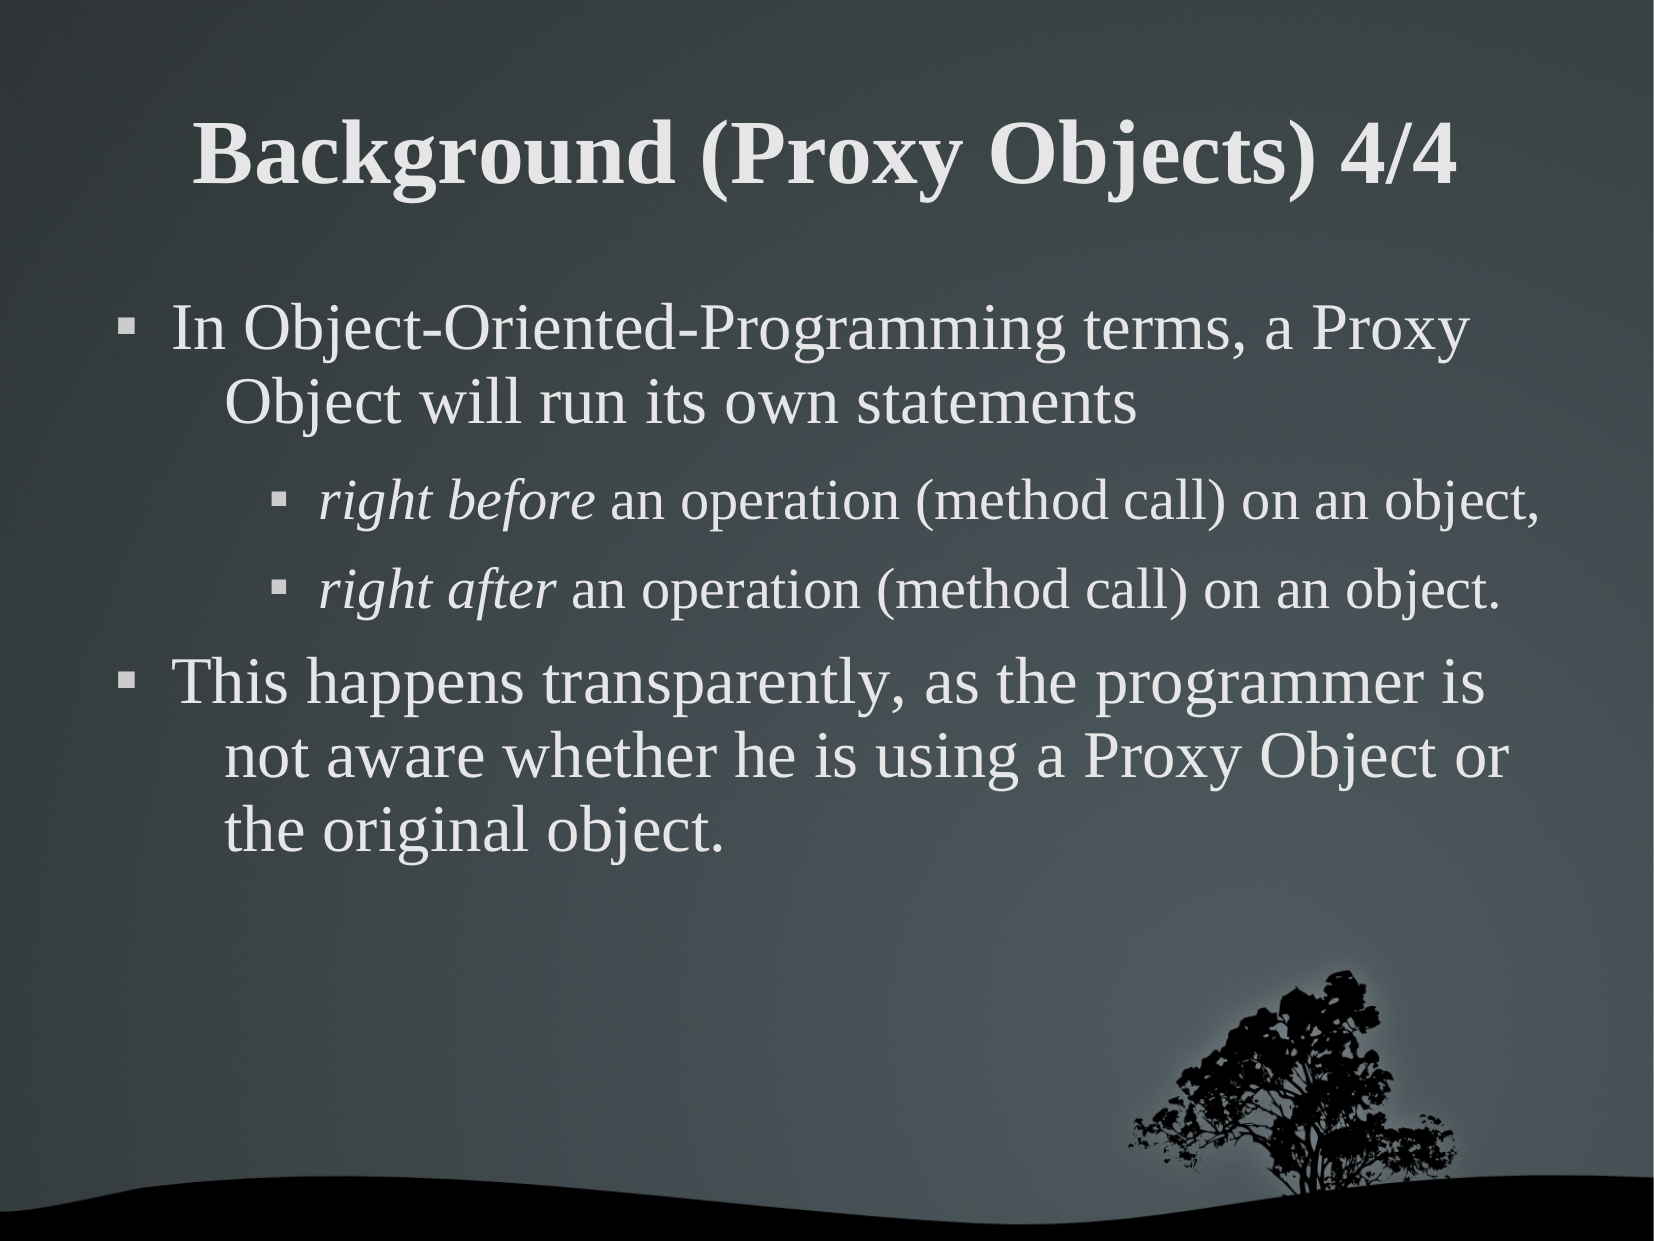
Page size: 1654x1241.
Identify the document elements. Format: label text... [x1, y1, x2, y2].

picture [0, 0, 1654, 1241]
title Background (Proxy Objects) 4/4 [82, 56, 1571, 250]
list In Object-Oriented-Programming terms, a Proxy Object will run its own statements right before an operation (method call) on an object, right after an operation (method call) on an object. This happens transparently, as the programmer is not aware whether he is using a Proxy Object or the original object. [82, 290, 1571, 1094]
